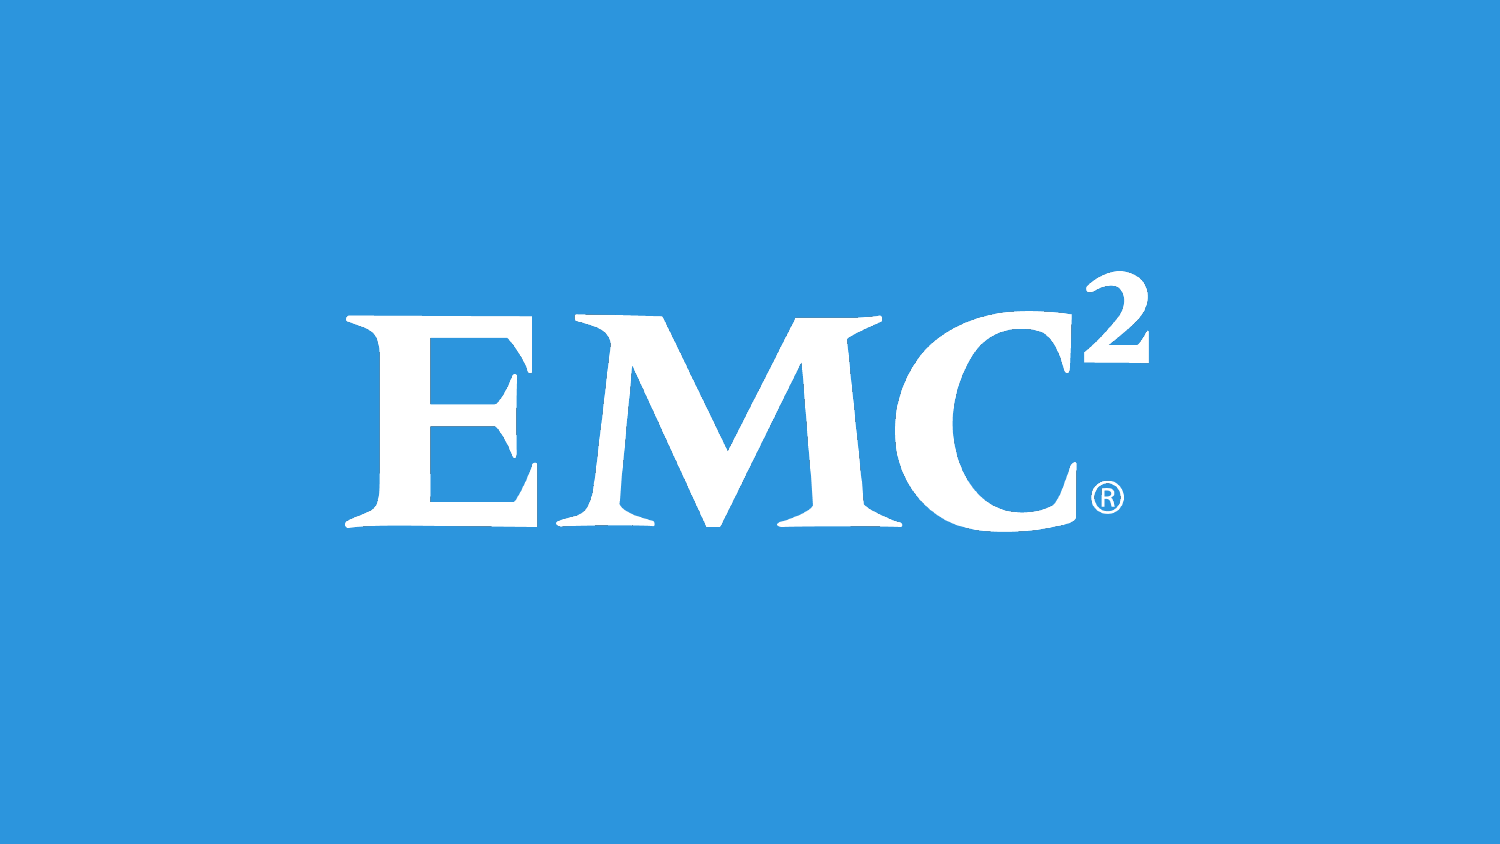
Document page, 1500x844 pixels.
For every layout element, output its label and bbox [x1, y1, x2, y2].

picture [345, 271, 1149, 532]
